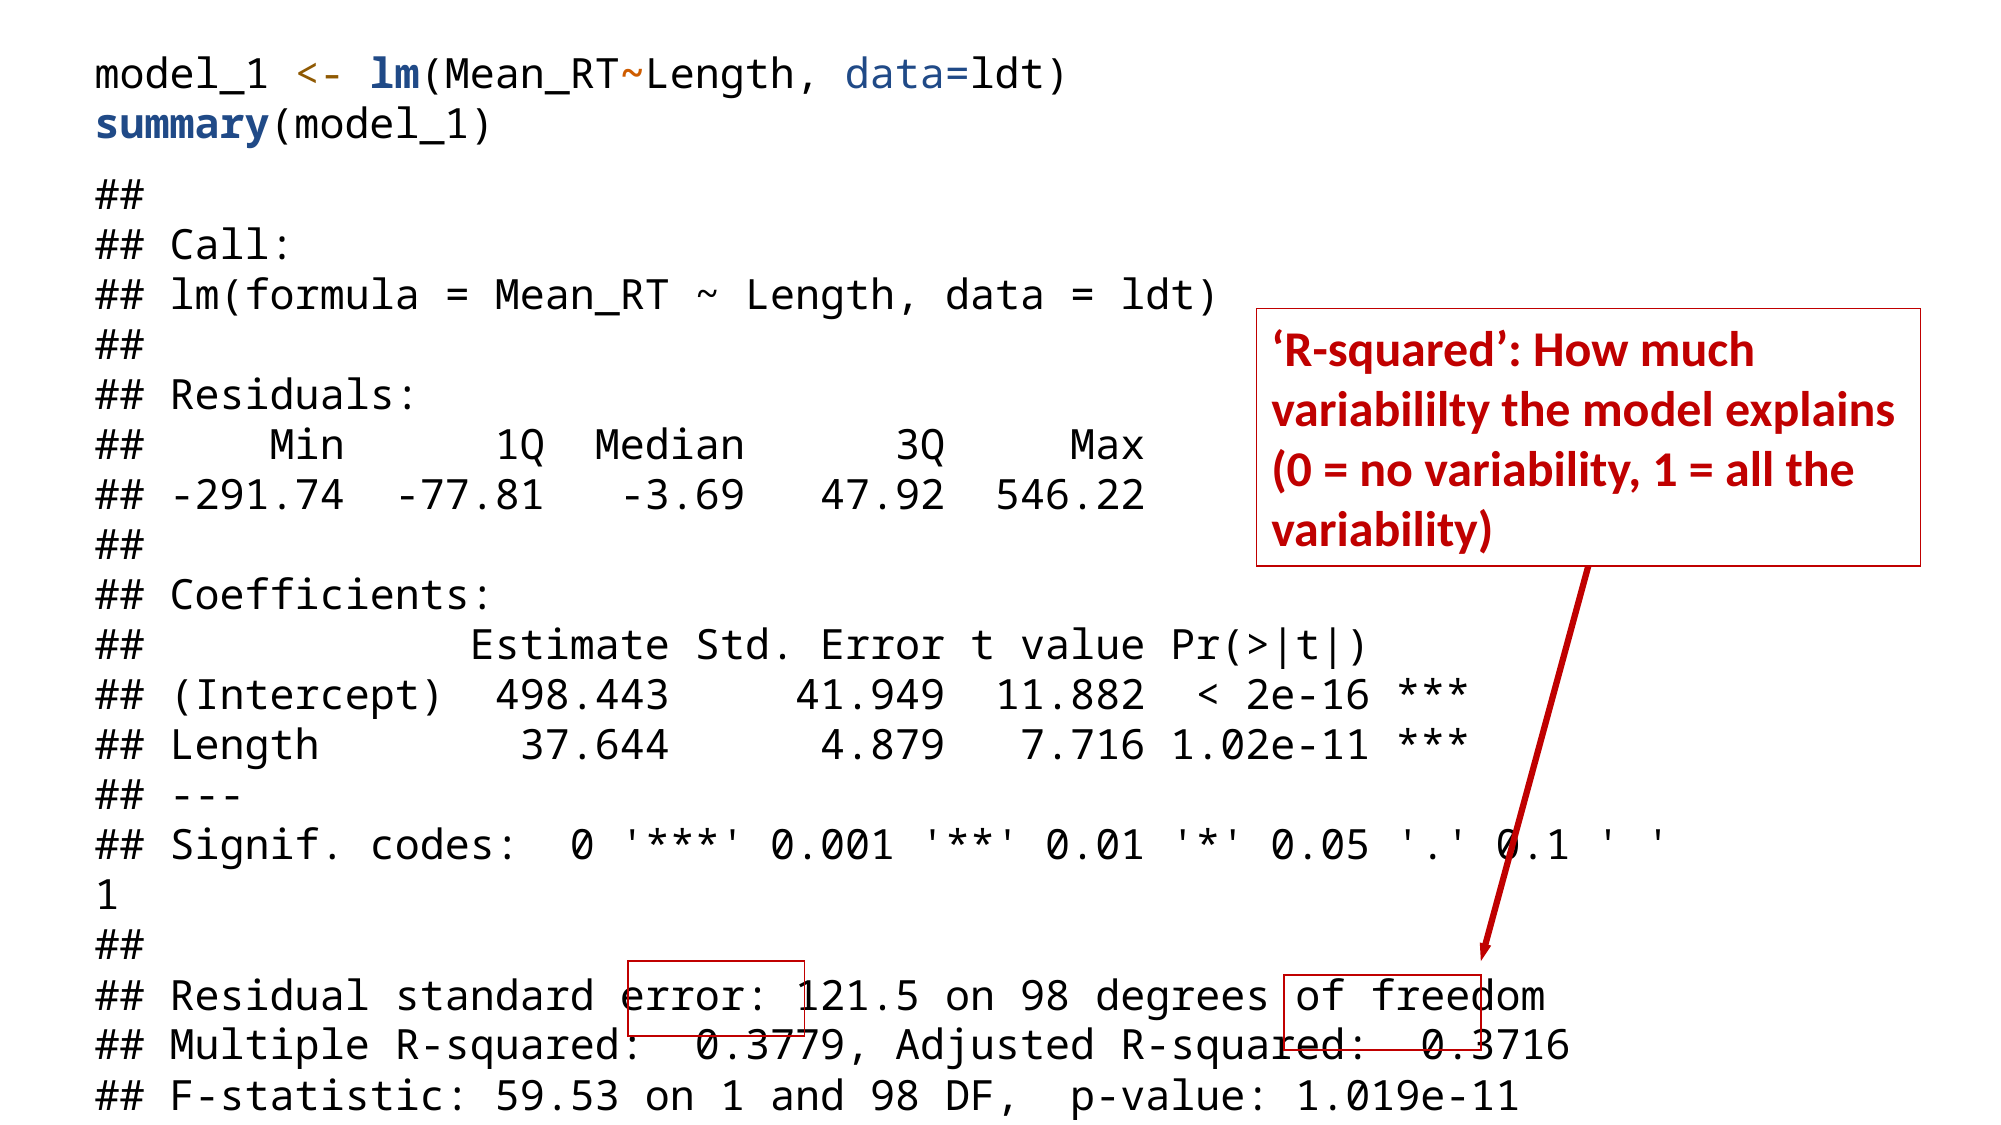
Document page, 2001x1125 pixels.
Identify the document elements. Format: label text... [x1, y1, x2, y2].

text_box model_1 <- lm(Mean_RT~Length, data=ldt) summary(model_1) ## ## Call: ## lm(formula = Mean_RT ~ Length, data = ldt) ## ## Residuals: ## Min 1Q Median 3Q Max ## -291.74 -77.81 -3.69 47.92 546.22 ## ## Coefficients: ## Estimate Std. Error t value Pr(>|t|) ## (Intercept) 498.443 41.949 11.882 < 2e-16 *** ## Length 37.644 4.879 7.716 1.02e-11 *** ## --- ## Signif. codes: 0 '***' 0.001 '**' 0.01 '*' 0.05 '.' 0.1 ' ' 1 ## ## Residual standard error: 121.5 on 98 degrees of freedom ## Multiple R-squared: 0.3779, Adjusted R-squared: 0.3716 ## F-statistic: 59.53 on 1 and 98 DF, p-value: 1.019e-11 [79, 39, 1694, 1086]
text_box [627, 961, 805, 1023]
text_box ‘R-squared’: How much variabililty the model explains (0 = no variability, 1 = all the variability) [1256, 308, 1921, 567]
text_box [1283, 975, 1481, 1037]
